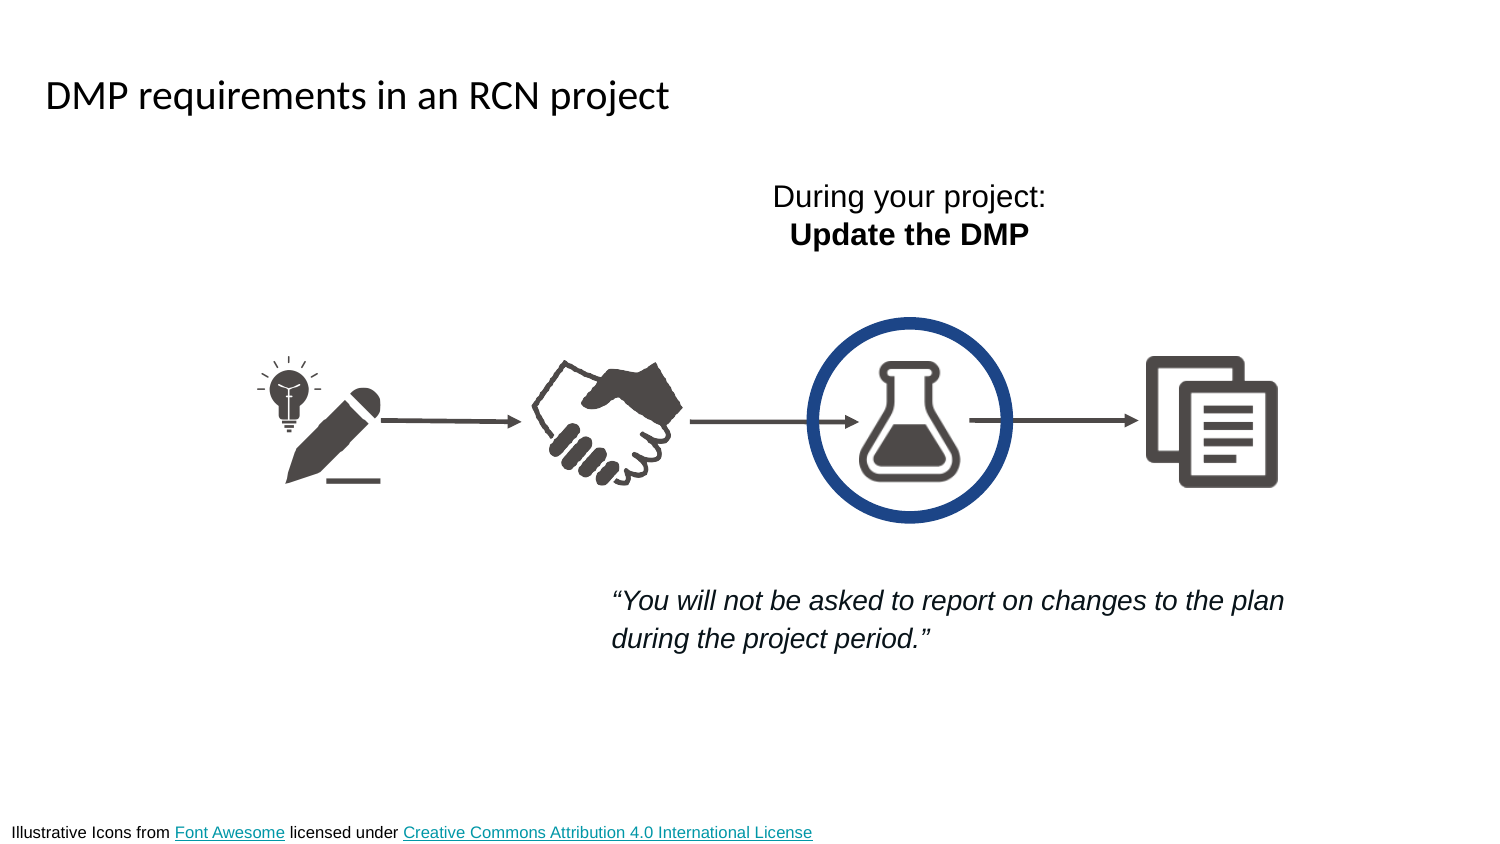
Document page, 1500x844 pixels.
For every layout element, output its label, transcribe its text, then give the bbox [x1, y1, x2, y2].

picture [859, 361, 961, 483]
text_box During your project: Update the DMP [629, 161, 1191, 267]
picture [521, 340, 690, 504]
picture [1146, 356, 1278, 488]
text_box DMP requirements in an RCN project [30, 45, 1312, 134]
text_box “You will not be asked to report on changes to the plan during the project period.” [596, 562, 1367, 670]
picture [257, 356, 381, 484]
text_box Illustrative Icons from Font Awesome licensed under Creative Commons Attribution 4.0 International License [0, 783, 1240, 844]
